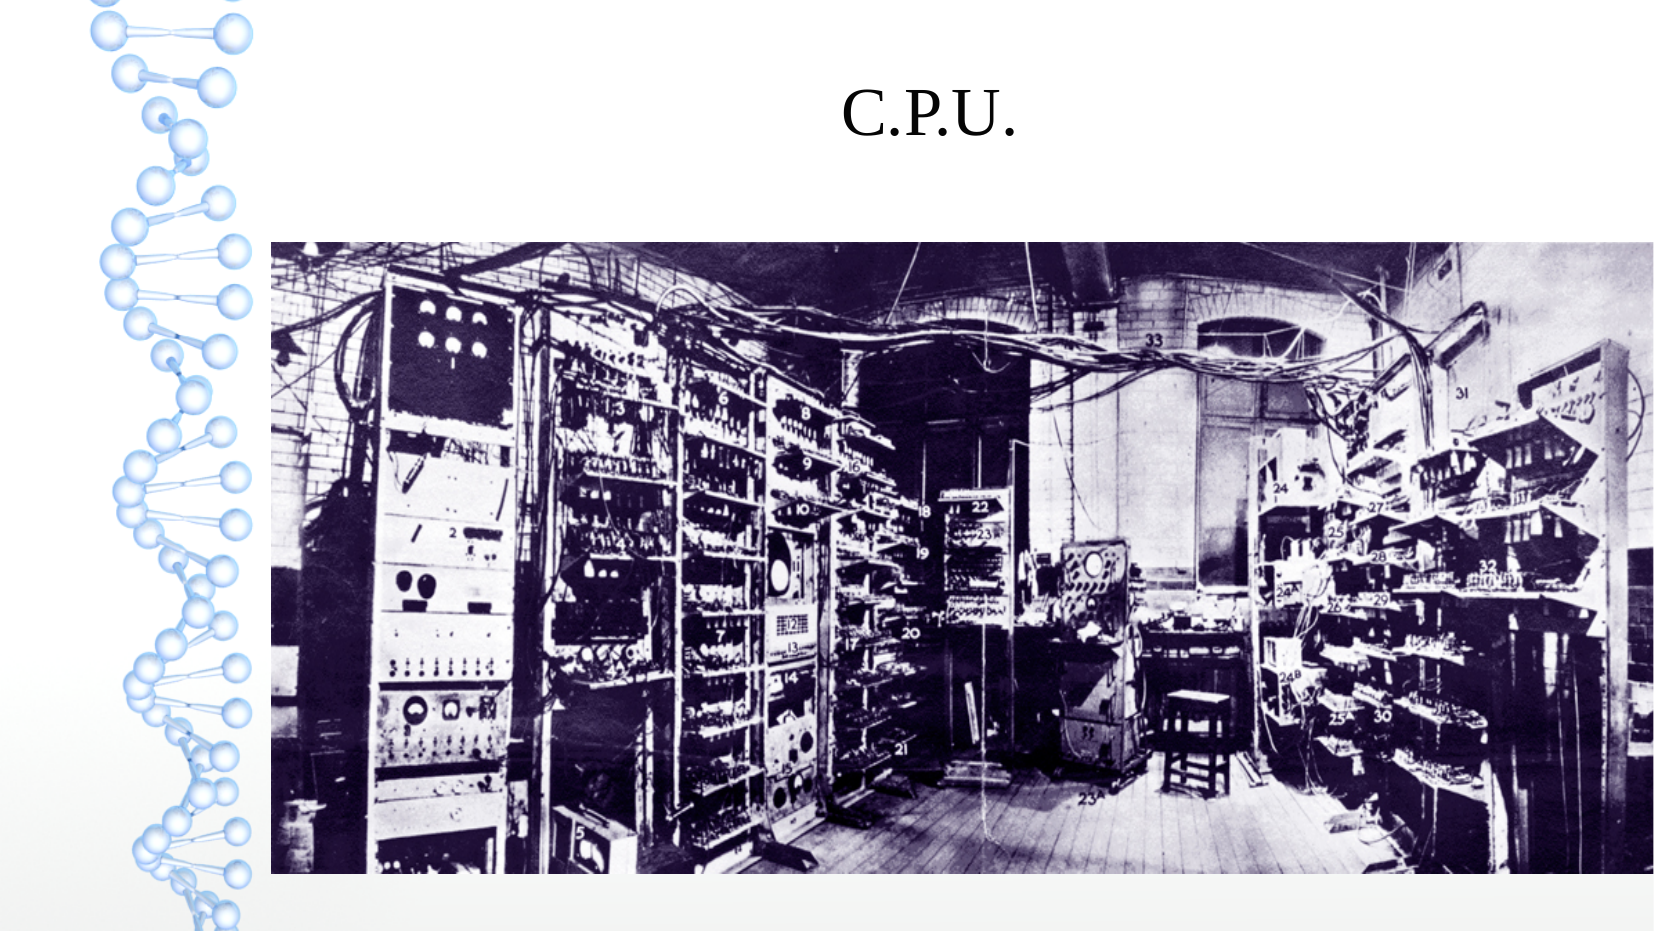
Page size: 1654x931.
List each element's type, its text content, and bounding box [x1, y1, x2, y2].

picture [0, 0, 1654, 931]
title C.P.U. [265, 35, 1595, 189]
